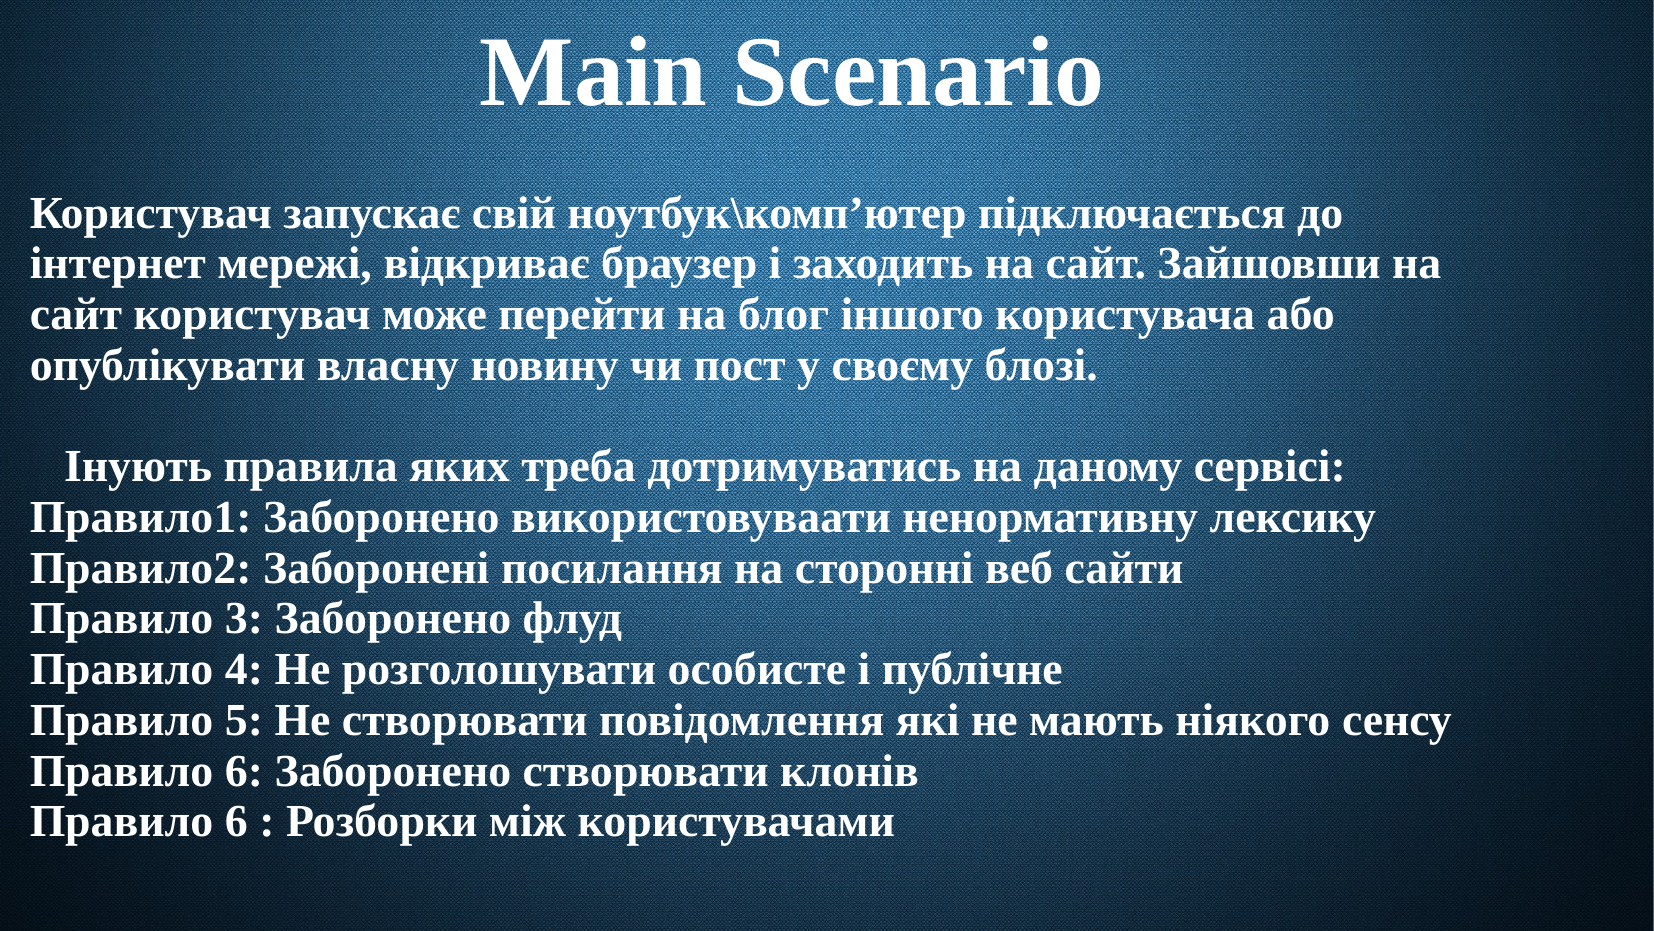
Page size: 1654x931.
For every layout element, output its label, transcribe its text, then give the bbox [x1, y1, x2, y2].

picture [0, 0, 1654, 931]
text_box Main Scenario [465, 9, 1120, 136]
text_box Користувач запускає свій ноутбук\комп’ютер підключається до інтернет мережі, відкриває браузер і заходить на сайт. Зайшовши на сайт користувач може перейти на блог іншого користувача або опублікувати власну новину чи пост у своєму блозі. Інують правила яких треба дотримуватись на даному сервісі: Правило1: Заборонено використовуваати ненормативну лексику Правило2: Заборонені посилання на сторонні веб сайти Правило 3: Заборонено флуд Правило 4: Не розголошувати особисте і публічне Правило 5: Не створювати повідомлення які не мають ніякого сенсу Правило 6: Заборонено створювати клонів Правило 6 : Розборки між користувачами [15, 180, 1546, 931]
